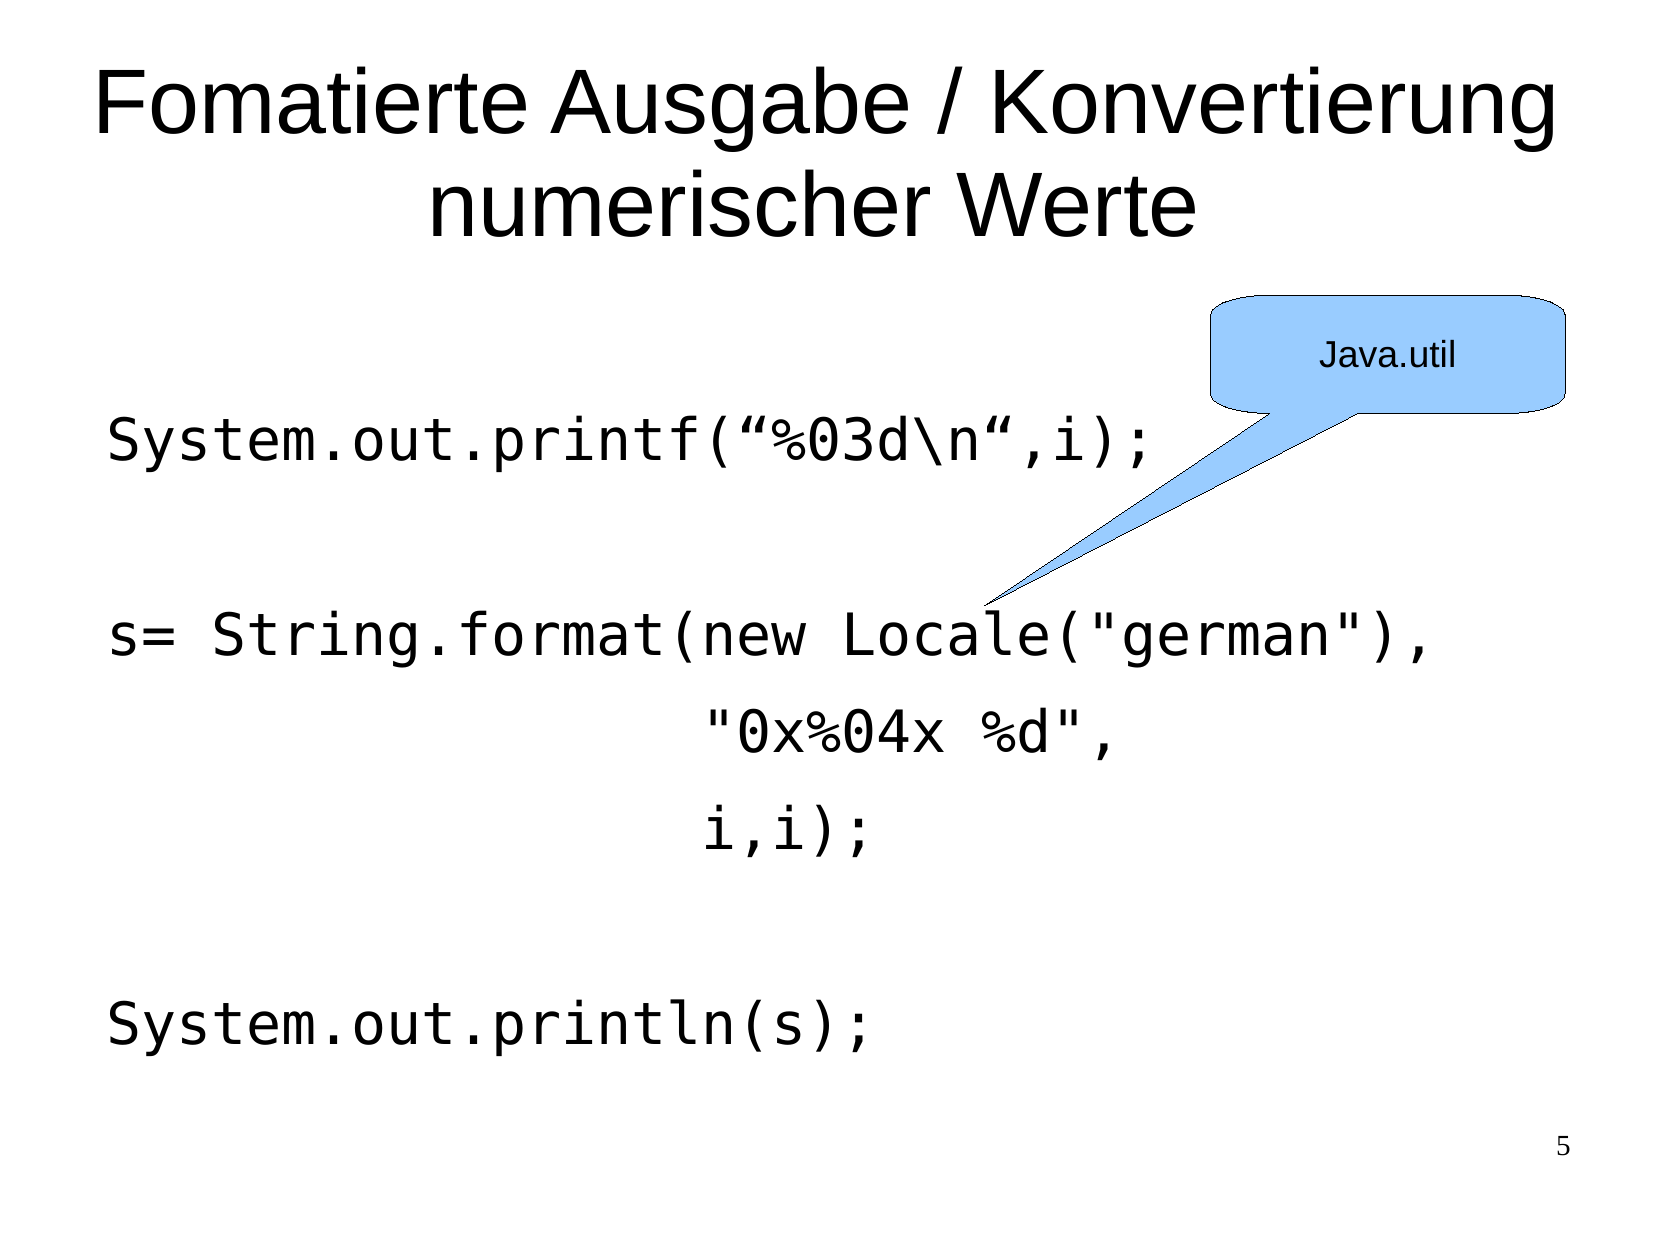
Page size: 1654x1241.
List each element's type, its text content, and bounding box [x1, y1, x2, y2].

text_box Java.util [984, 295, 1566, 606]
title Fomatierte Ausgabe / Konvertierung numerischer Werte [82, 49, 1571, 257]
list System.out.printf(“%03d\n“,i); s= String.format(new Locale("german"), "0x%04x %d", i,i); System.out.println(s); [88, 406, 1577, 1211]
